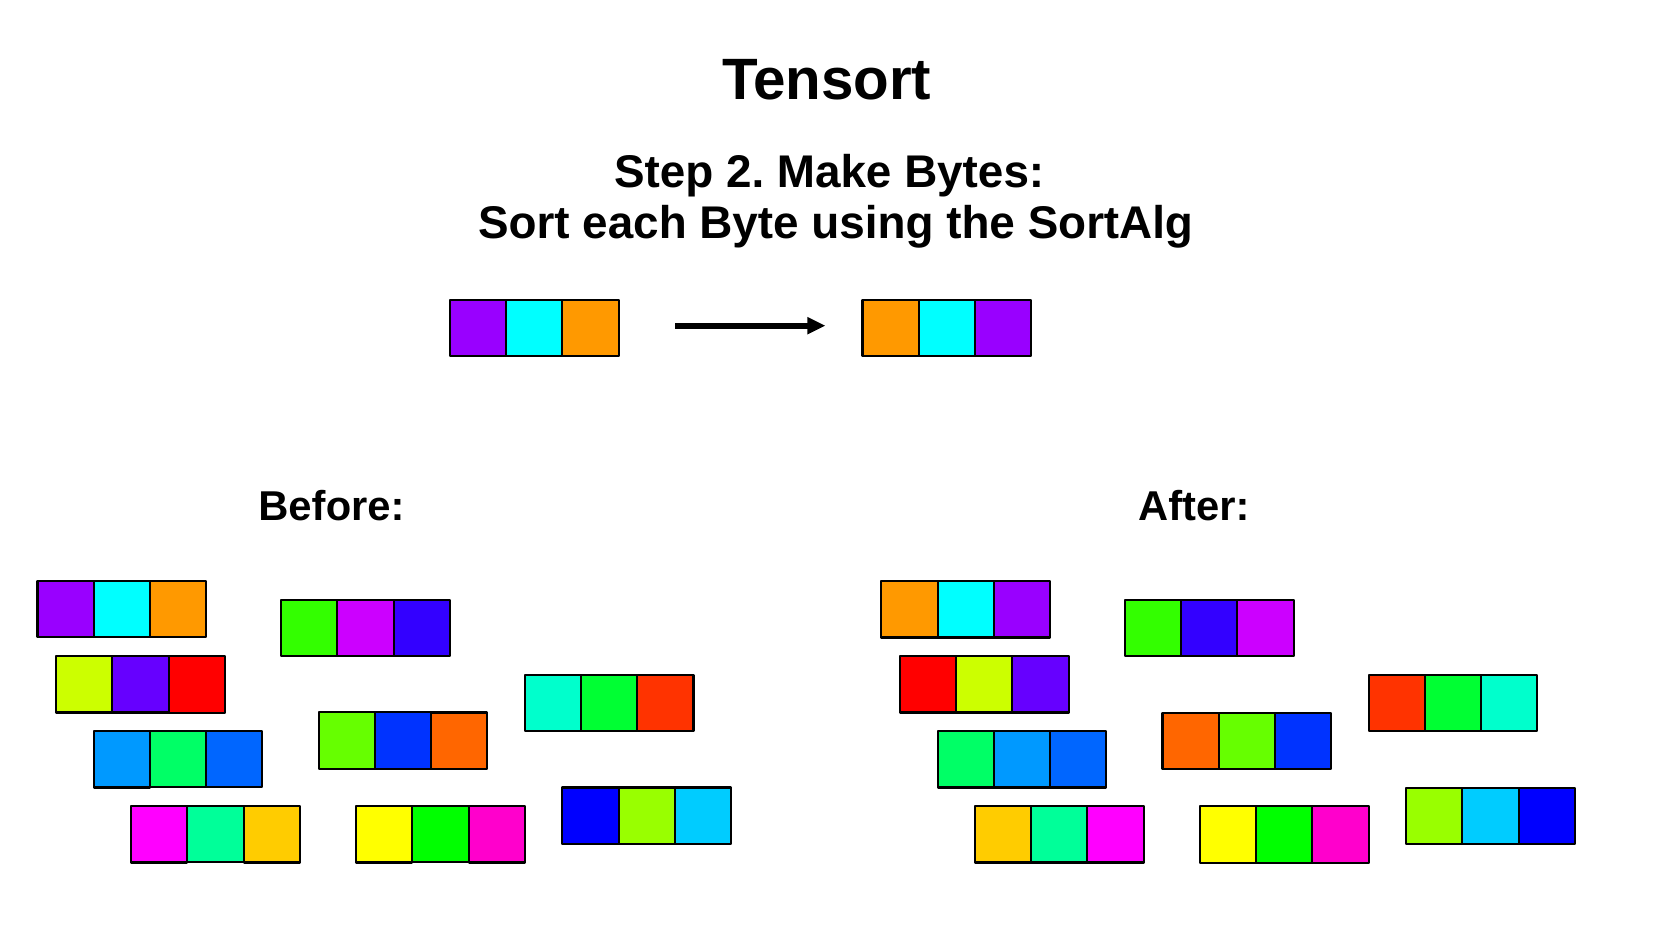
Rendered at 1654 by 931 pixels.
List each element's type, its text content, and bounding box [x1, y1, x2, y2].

text_box [974, 806, 1144, 863]
subtitle Before: [187, 450, 476, 563]
text_box [862, 300, 1032, 357]
text_box Step 2. Make Bytes: Sort each Byte using the SortAlg [388, 138, 1283, 257]
text_box [356, 806, 525, 863]
text_box [1406, 787, 1575, 844]
text_box [1199, 806, 1369, 863]
text_box [562, 787, 731, 844]
text_box [937, 731, 1107, 788]
text_box [318, 712, 488, 769]
text_box [1368, 675, 1538, 732]
text_box [56, 656, 225, 713]
text_box [524, 674, 694, 732]
text_box [37, 581, 207, 638]
text_box [881, 581, 1051, 638]
title Tensort [82, 2, 1571, 158]
text_box [450, 300, 619, 357]
text_box [1125, 600, 1294, 657]
text_box [900, 656, 1069, 713]
text_box [131, 806, 300, 863]
text_box [281, 599, 450, 657]
text_box [1162, 712, 1332, 769]
text_box [93, 731, 263, 788]
text_box After: [1050, 450, 1339, 563]
